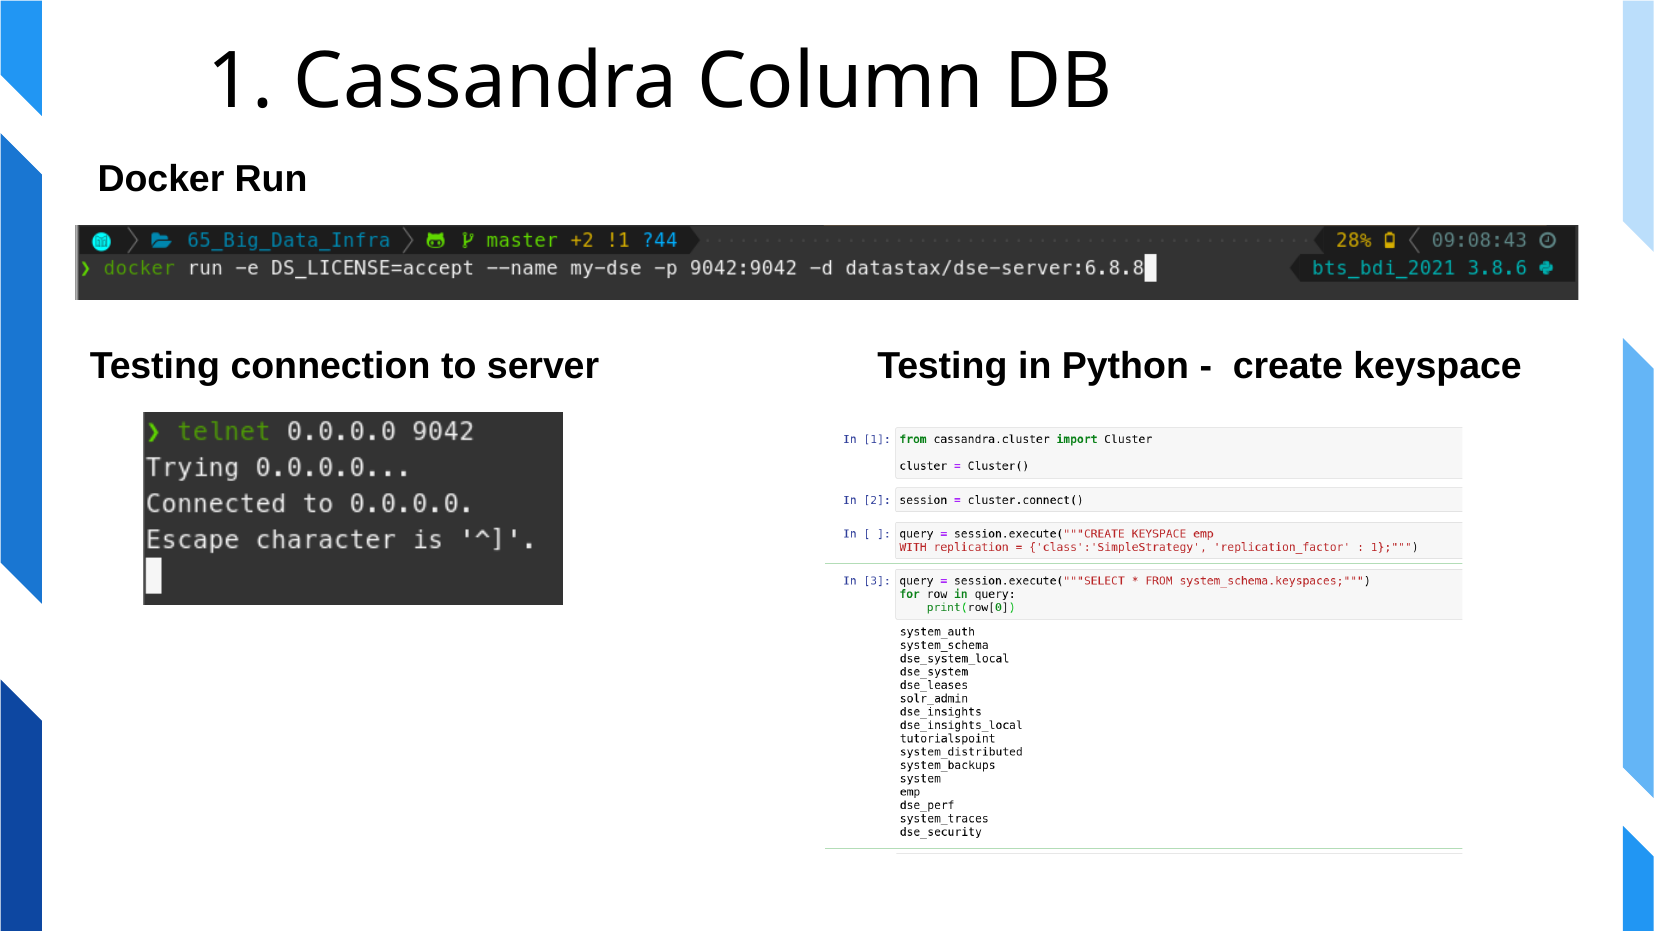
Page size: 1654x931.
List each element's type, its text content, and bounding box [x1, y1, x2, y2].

picture [825, 412, 1463, 854]
text_box Testing connection to server [75, 337, 676, 399]
text_box Docker Run [82, 150, 383, 207]
picture [143, 412, 563, 605]
picture [75, 225, 1579, 300]
title 1. Cassandra Column DB [82, 0, 1238, 169]
text_box Testing in Python - create keyspace [862, 337, 1538, 413]
